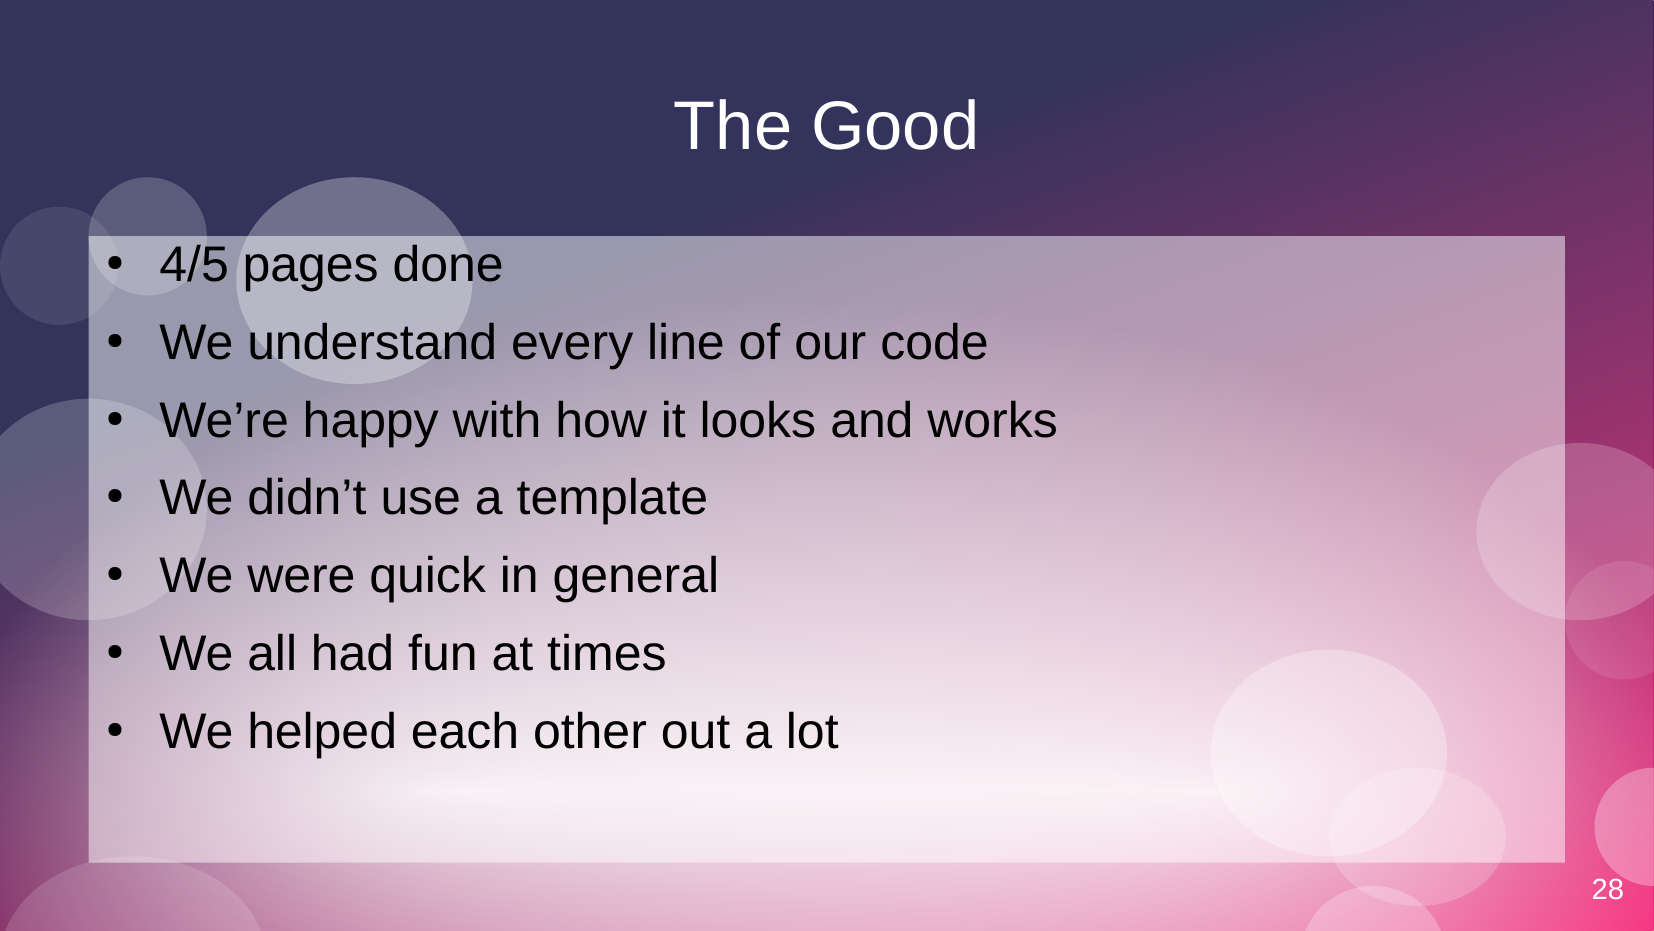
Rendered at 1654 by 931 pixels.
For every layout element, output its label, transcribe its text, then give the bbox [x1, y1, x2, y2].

list 4/5 pages done We understand every line of our code We’re happy with how it looks and works We didn’t use a template We were quick in general We all had fun at times We helped each other out a lot [88, 236, 1565, 863]
title The Good [88, 44, 1565, 207]
